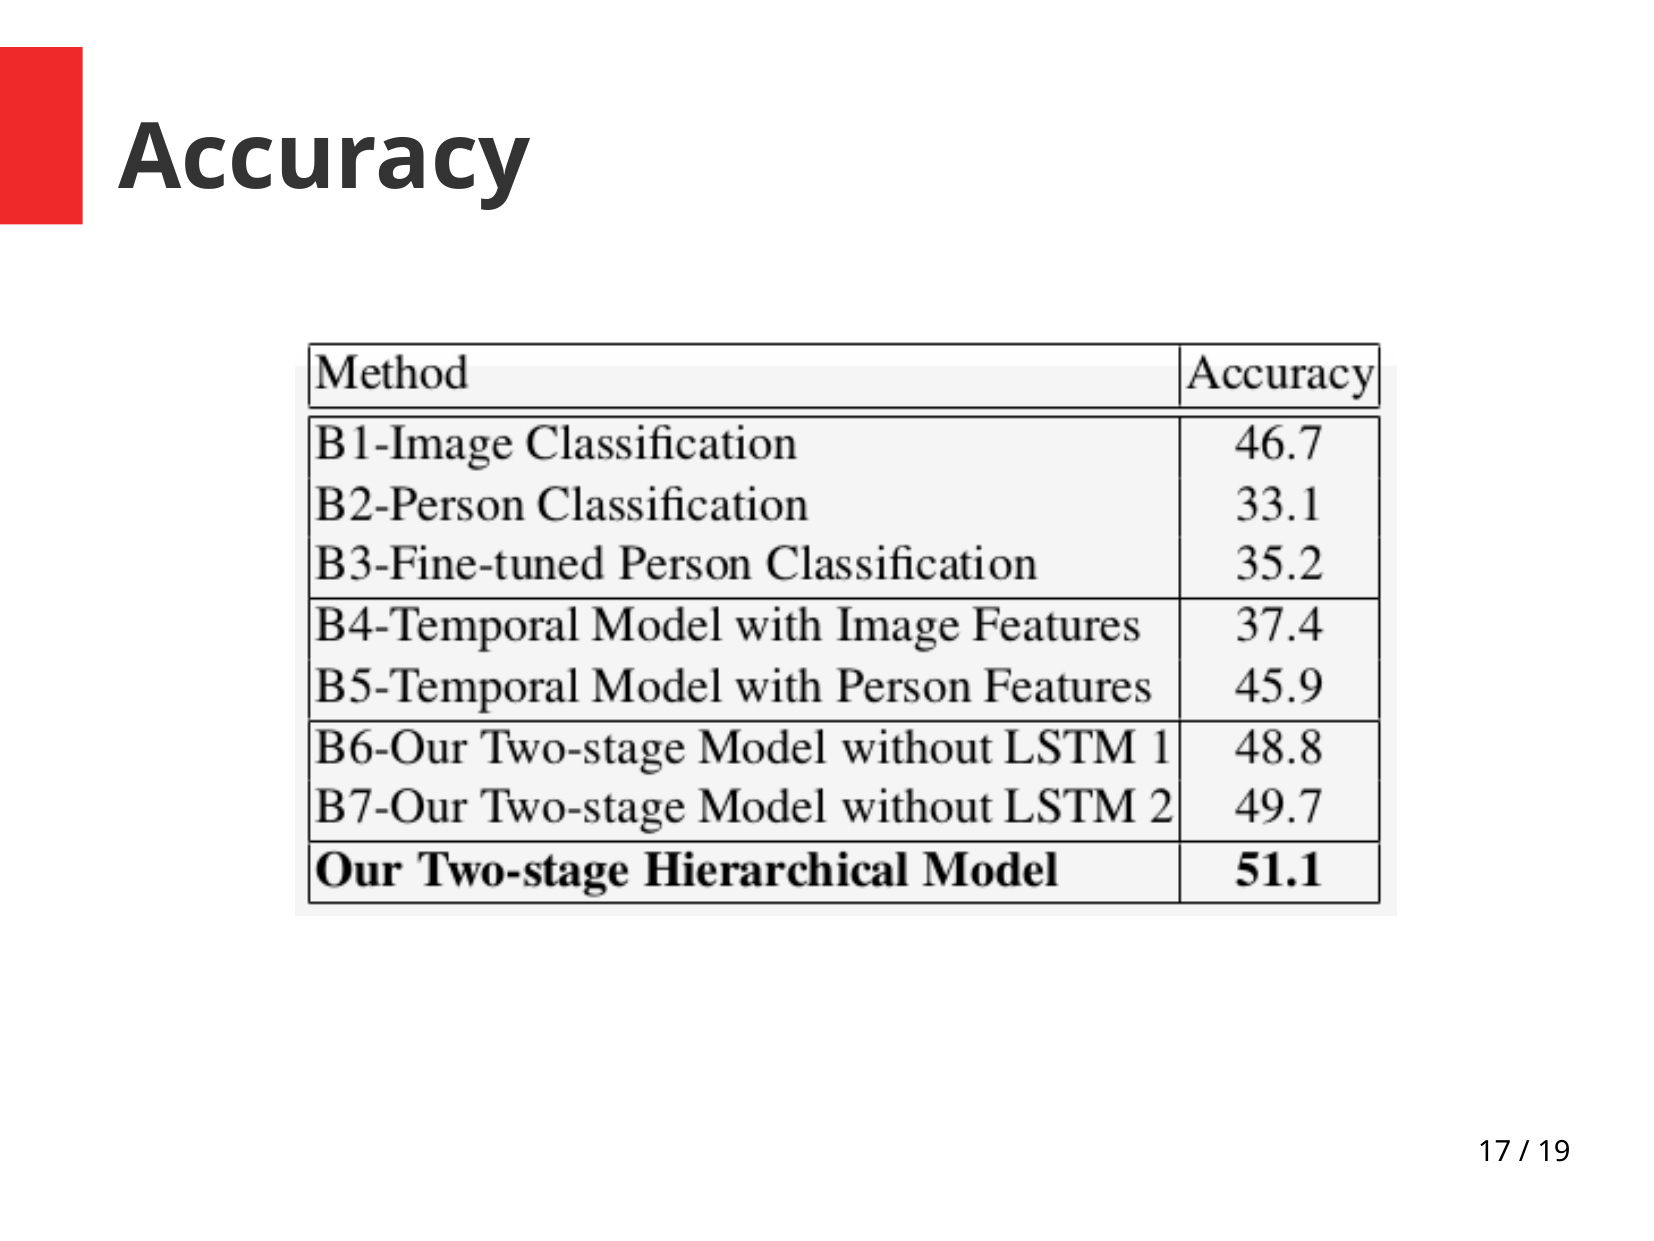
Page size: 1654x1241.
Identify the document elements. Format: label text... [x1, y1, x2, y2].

picture [295, 330, 1397, 916]
title Accuracy [118, 49, 1571, 257]
